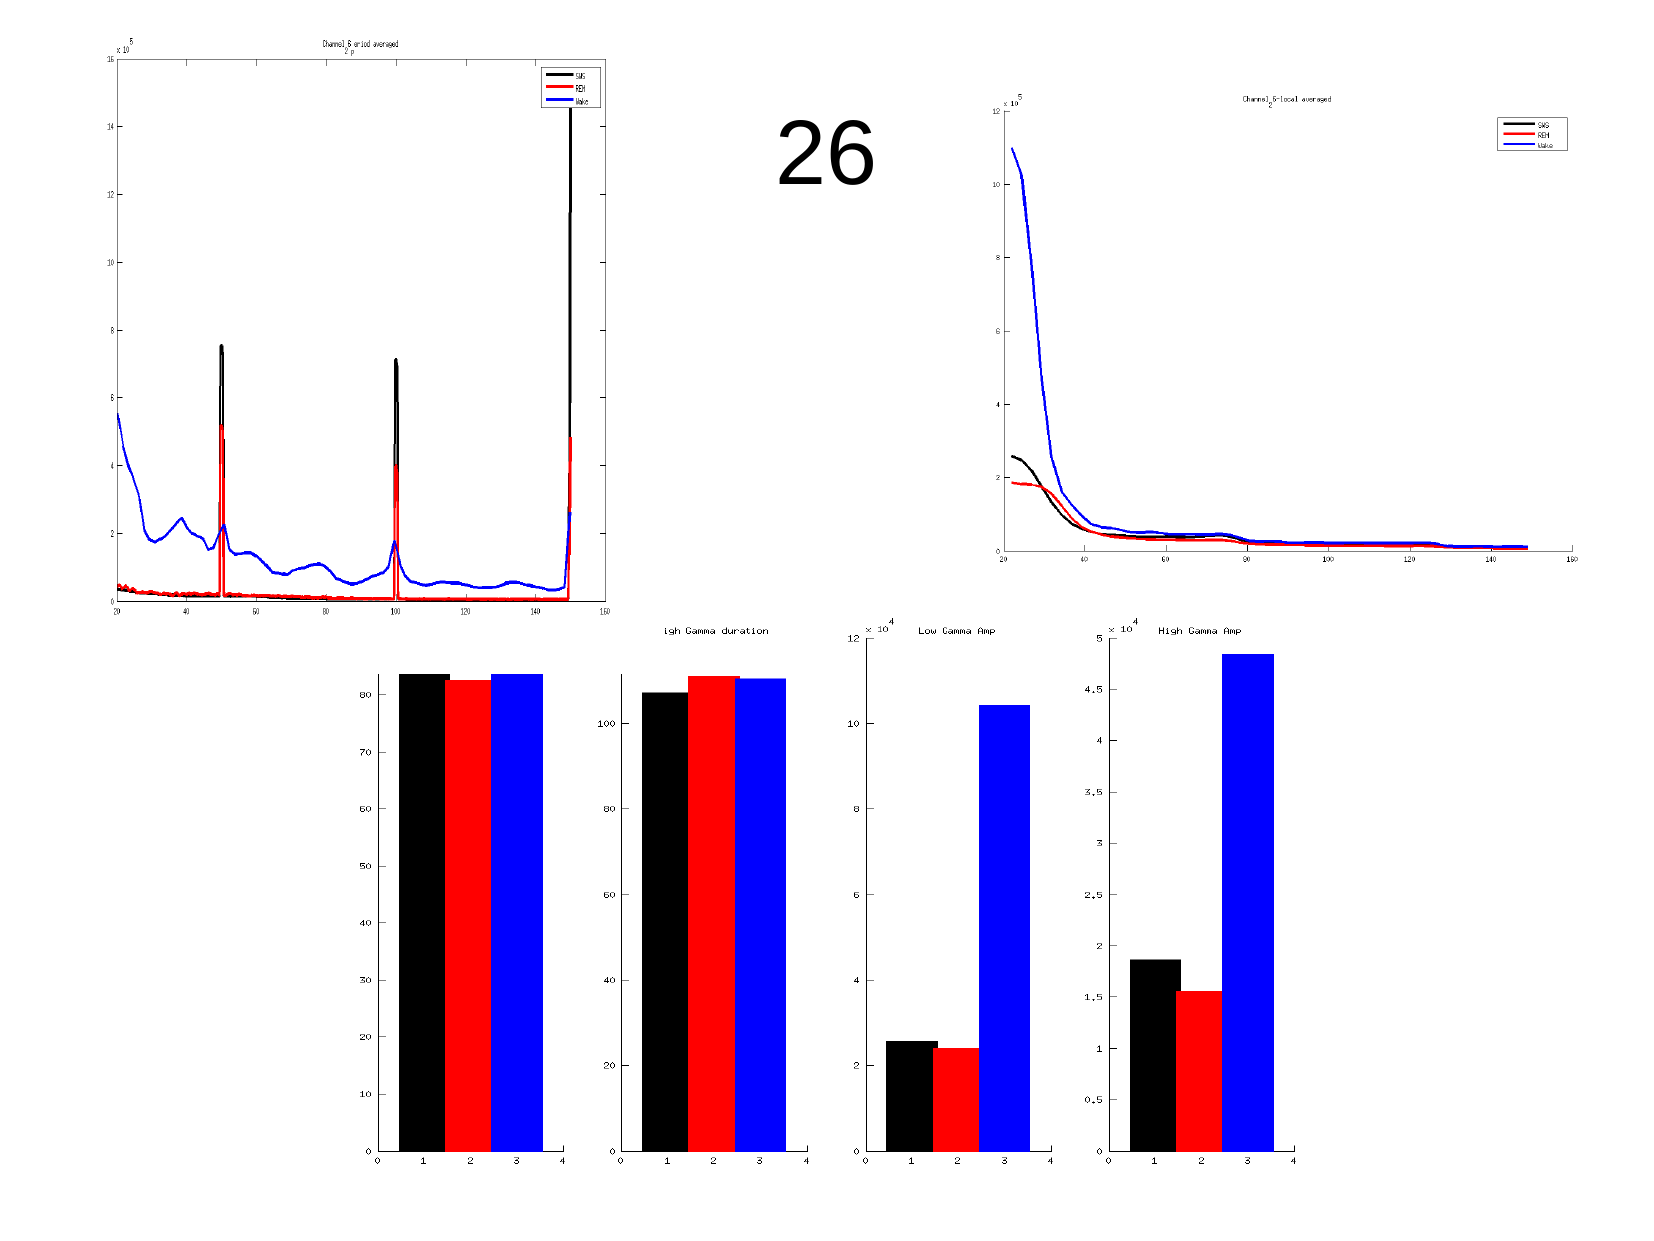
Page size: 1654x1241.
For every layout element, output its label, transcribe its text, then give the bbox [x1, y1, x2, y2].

picture [35, 8, 1642, 1220]
title 26 [665, 49, 1571, 257]
